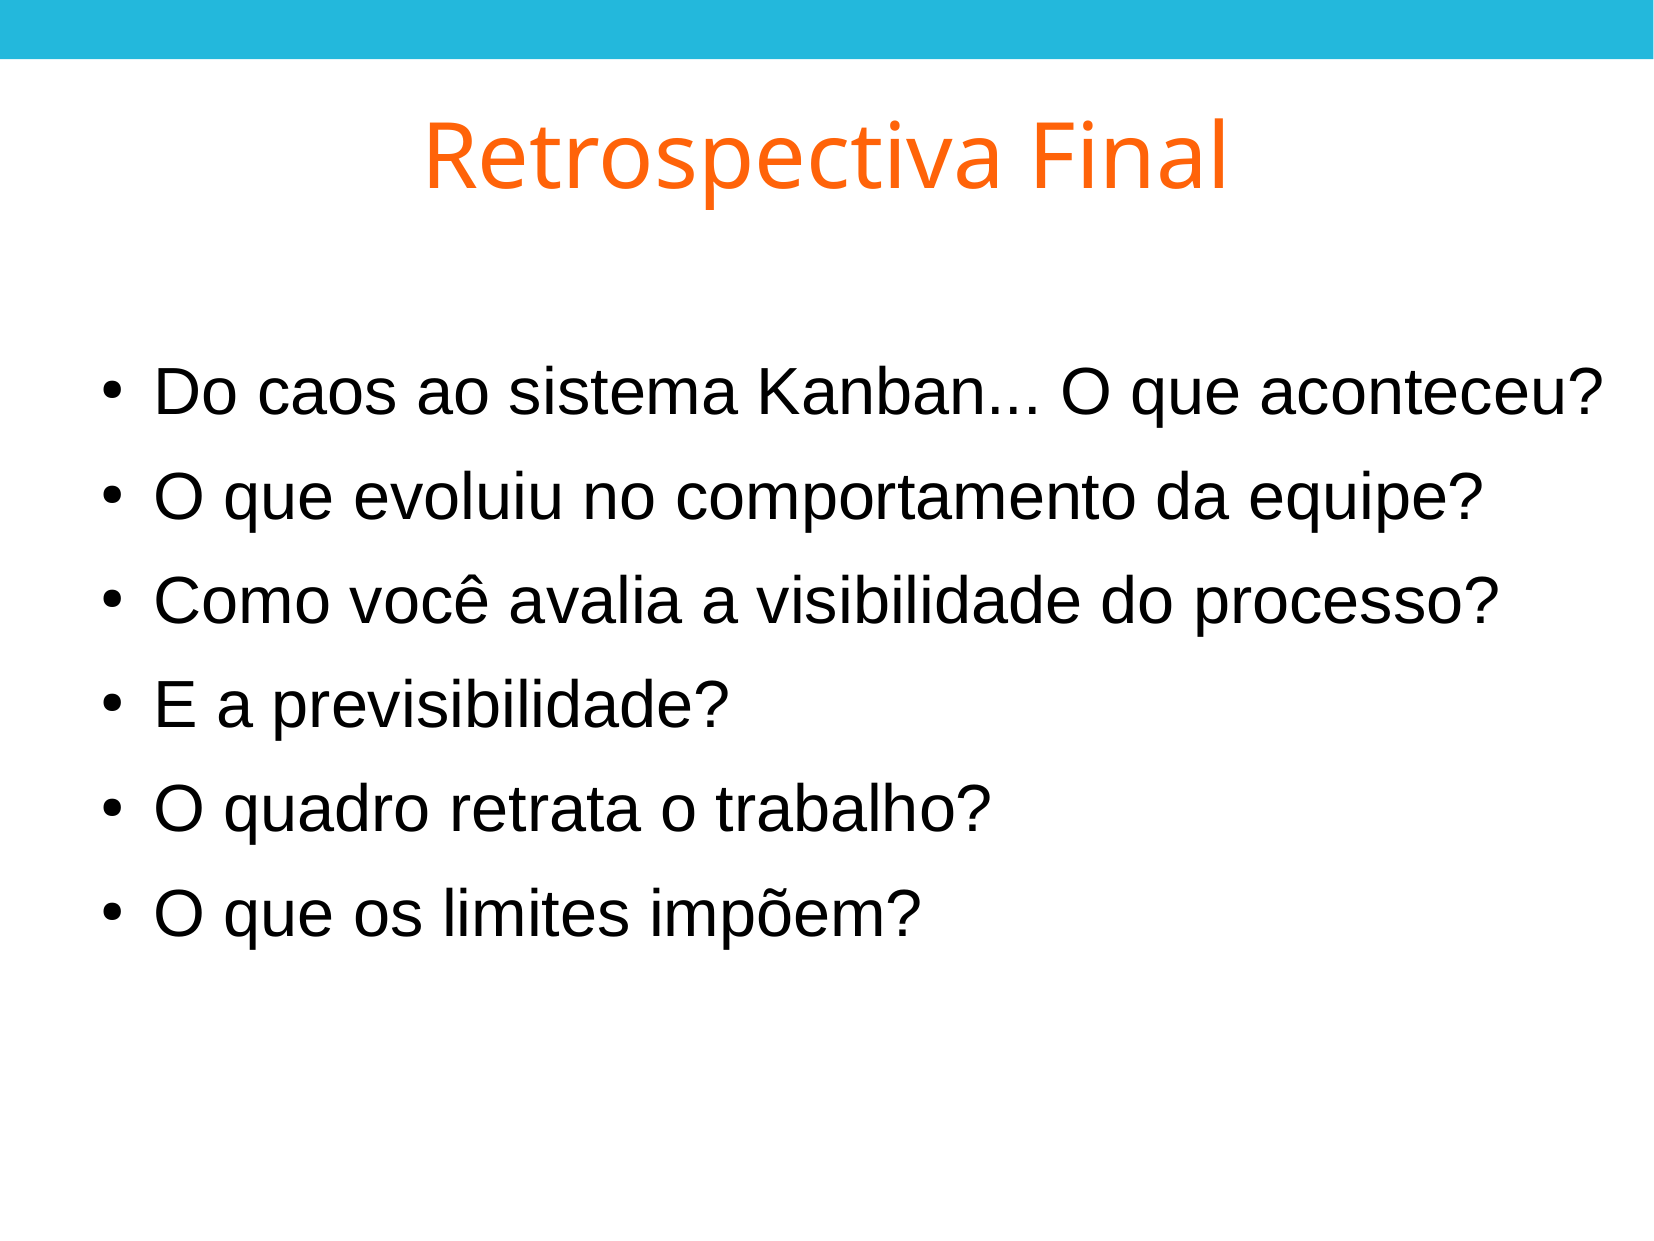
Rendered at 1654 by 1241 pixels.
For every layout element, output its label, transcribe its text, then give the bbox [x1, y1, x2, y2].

list Do caos ao sistema Kanban... O que aconteceu? O que evoluiu no comportamento da equipe? Como você avalia a visibilidade do processo? E a previsibilidade? O quadro retrata o trabalho? O que os limites impõem? [82, 354, 1625, 1182]
title Retrospectiva Final [82, 56, 1571, 250]
